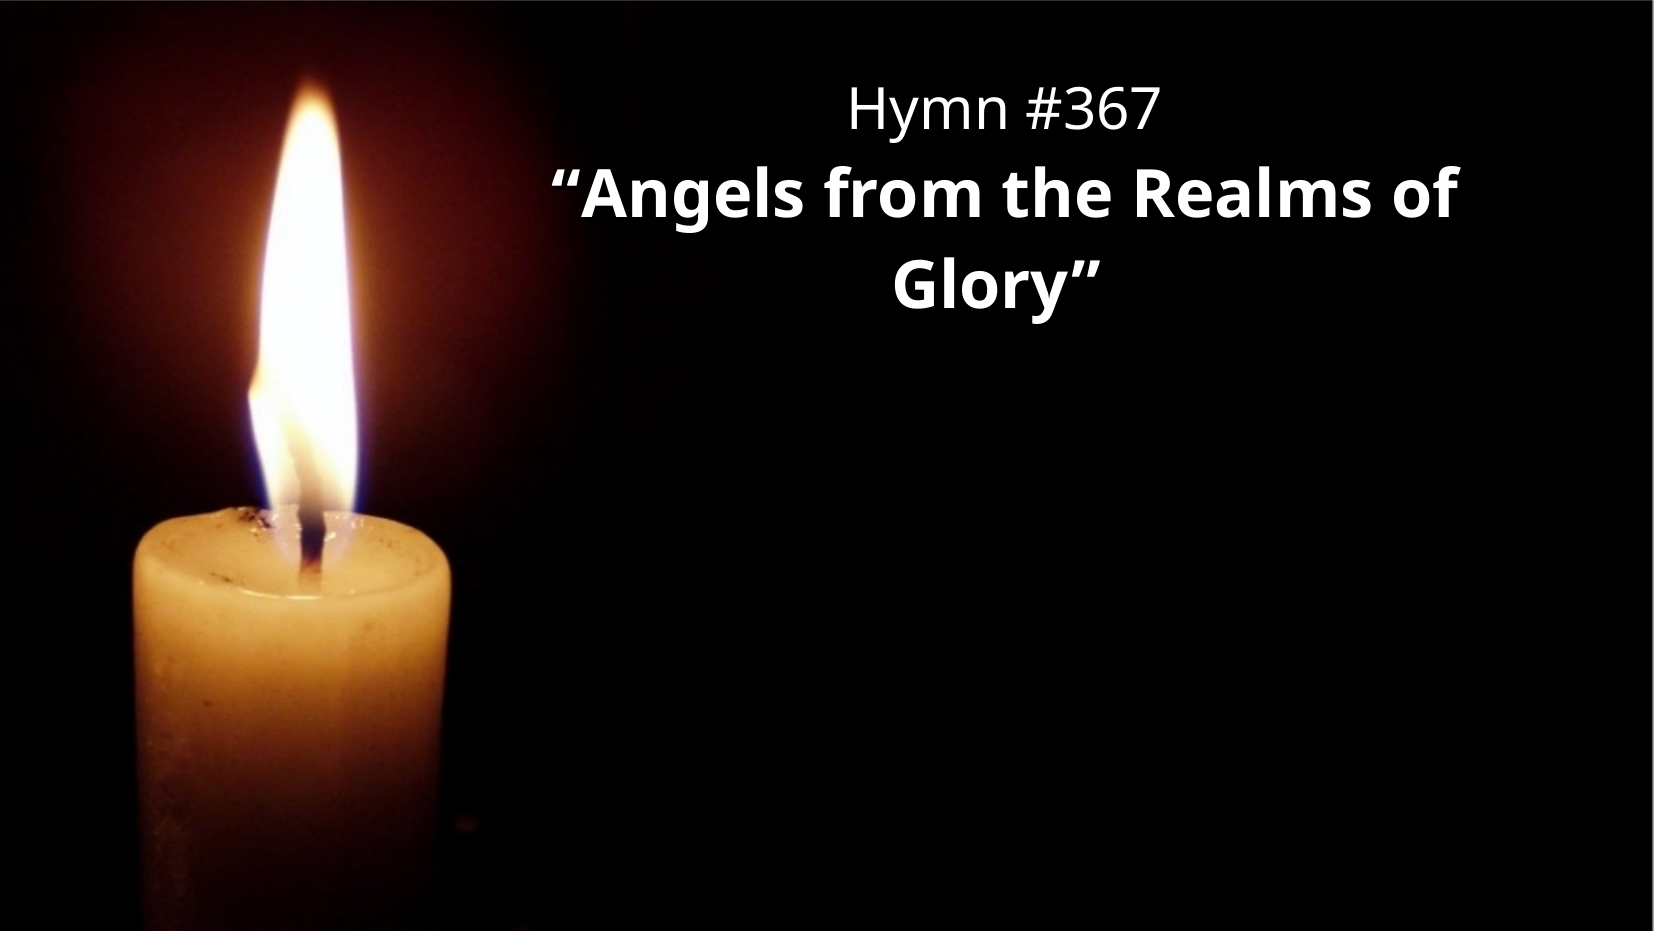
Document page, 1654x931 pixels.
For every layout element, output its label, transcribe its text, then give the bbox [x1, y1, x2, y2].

picture [0, 0, 1654, 931]
text_box Hymn #367 “Angels from the Realms of Glory” [435, 60, 1576, 241]
